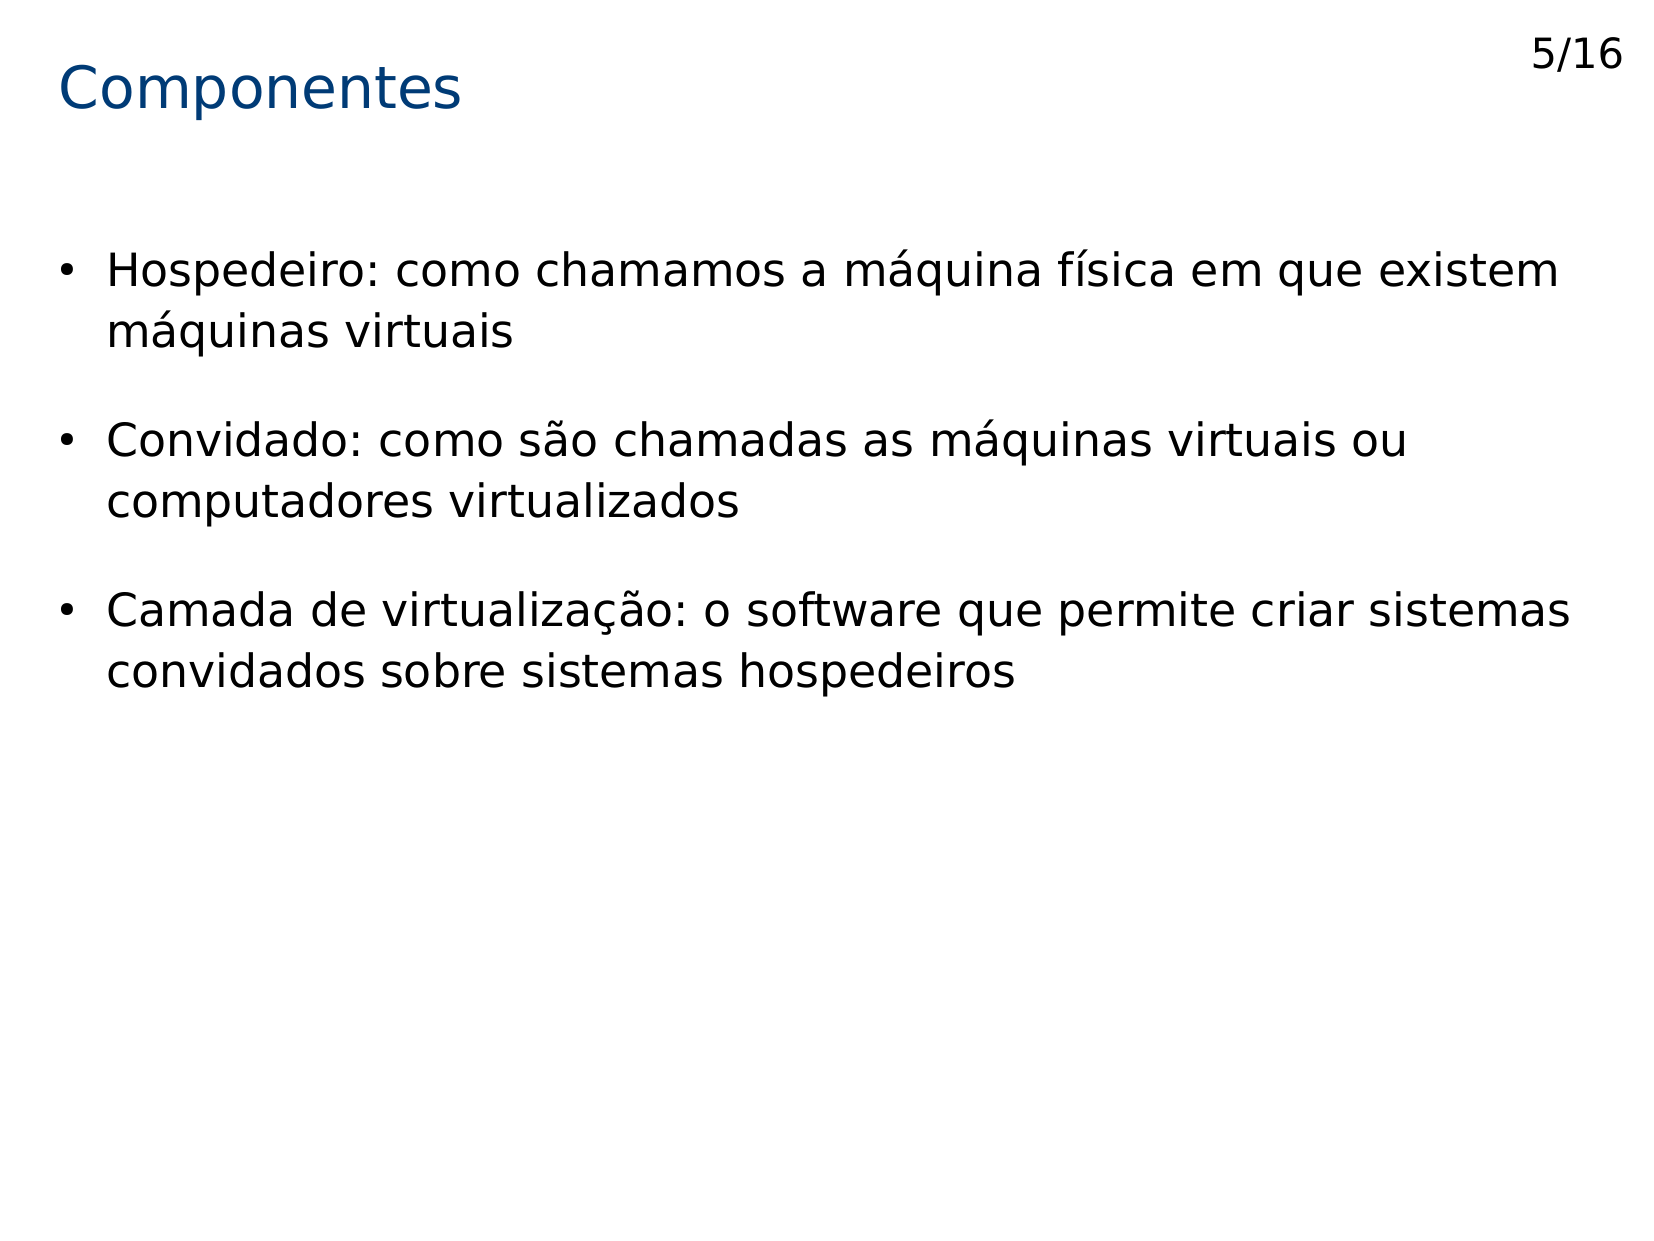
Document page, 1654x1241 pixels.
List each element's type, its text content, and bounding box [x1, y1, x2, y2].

list Hospedeiro: como chamamos a máquina física em que existem máquinas virtuais Convidado: como são chamadas as máquinas virtuais ou computadores virtualizados Camada de virtualização: o software que permite criar sistemas convidados sobre sistemas hospedeiros [59, 236, 1595, 1211]
title Componentes [59, 29, 1506, 148]
